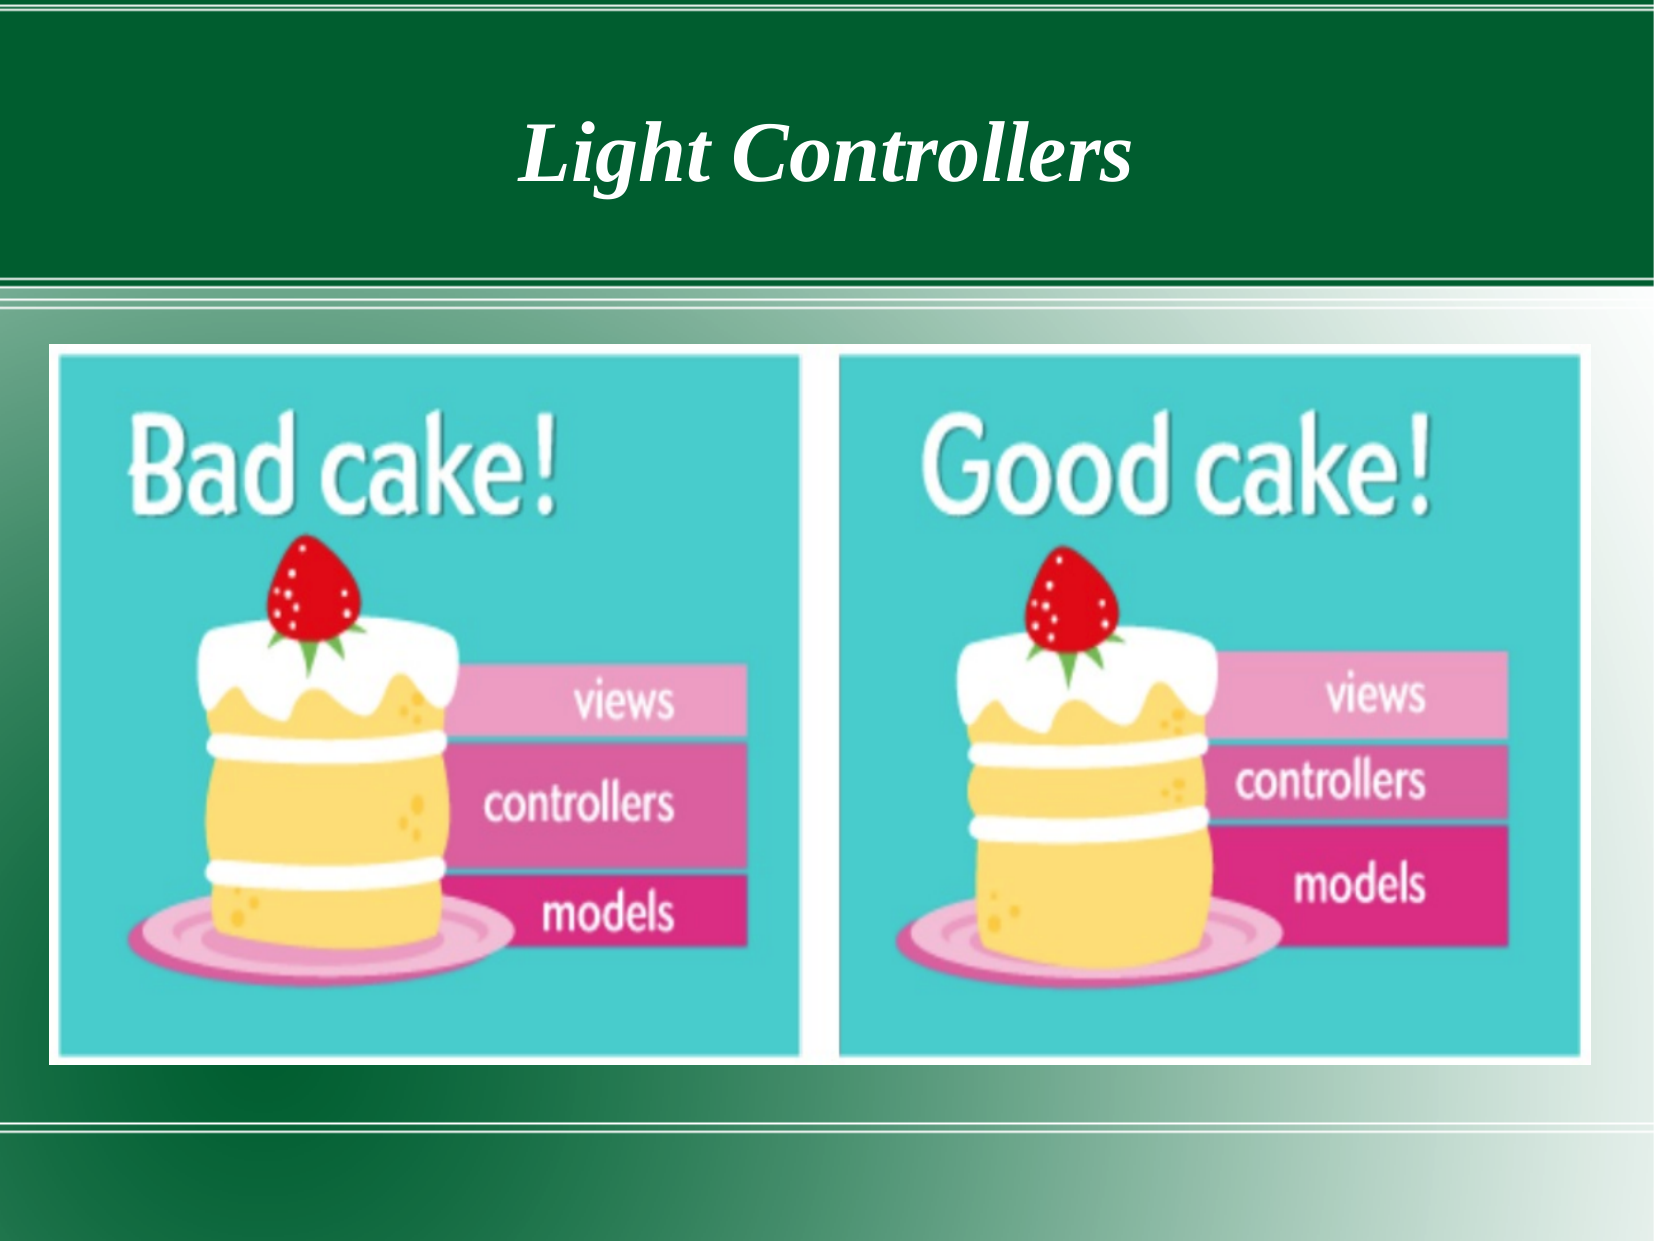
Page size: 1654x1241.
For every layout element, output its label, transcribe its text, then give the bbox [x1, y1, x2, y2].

picture [0, 0, 1654, 1241]
title Light Controllers [82, 49, 1571, 257]
